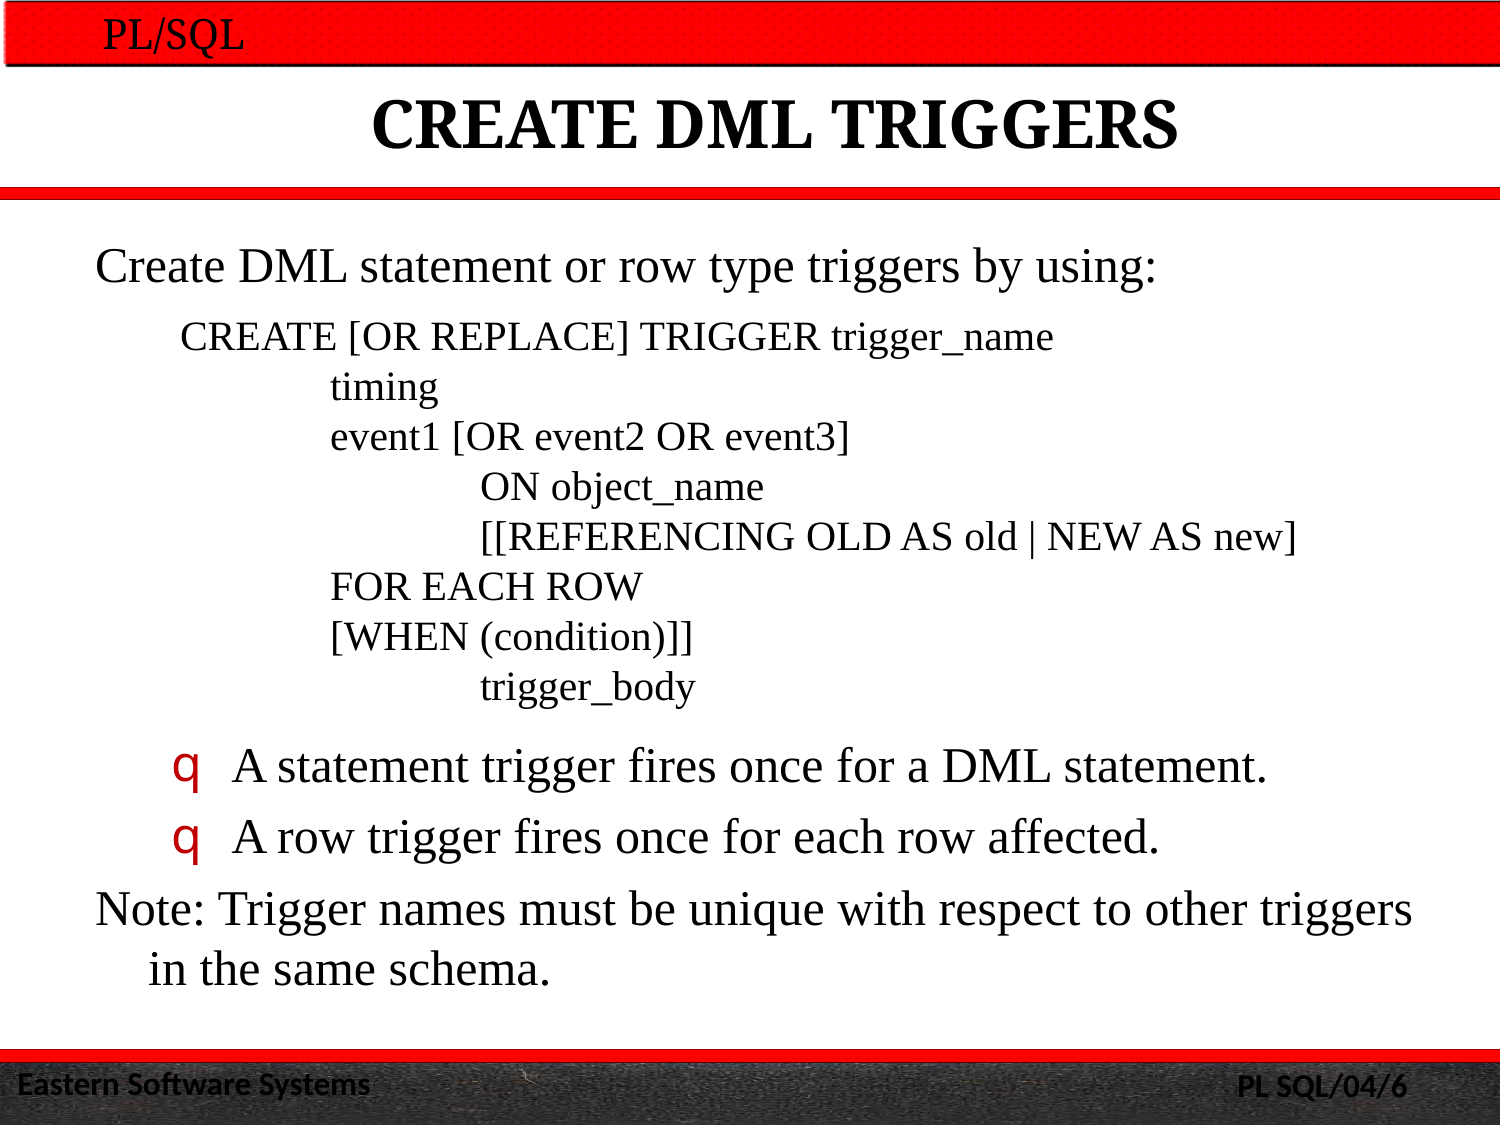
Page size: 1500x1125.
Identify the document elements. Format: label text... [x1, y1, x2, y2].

text_box Create DML statement or row type triggers by using: A statement trigger fires once for a DML statement. A row trigger fires once for each row affected. Note: Trigger names must be unique with respect to other triggers in the same schema. [62, 224, 1450, 1003]
picture [0, 1049, 1500, 1125]
text_box PL SQL/04/6 [373, 1056, 1500, 1125]
picture [0, 0, 1500, 69]
text_box CREATE DML TRIGGERS [0, 74, 1500, 170]
text_box CREATE [OR REPLACE] TRIGGER trigger_name timing event1 [OR event2 OR event3] ON object_name [[REFERENCING OLD AS old | NEW AS new] FOR EACH ROW [WHEN (condition)]] trigger_body [164, 301, 1336, 725]
text_box PL/SQL [87, 0, 288, 65]
picture [0, 187, 1500, 200]
text_box Eastern Software Systems [2, 1054, 394, 1110]
